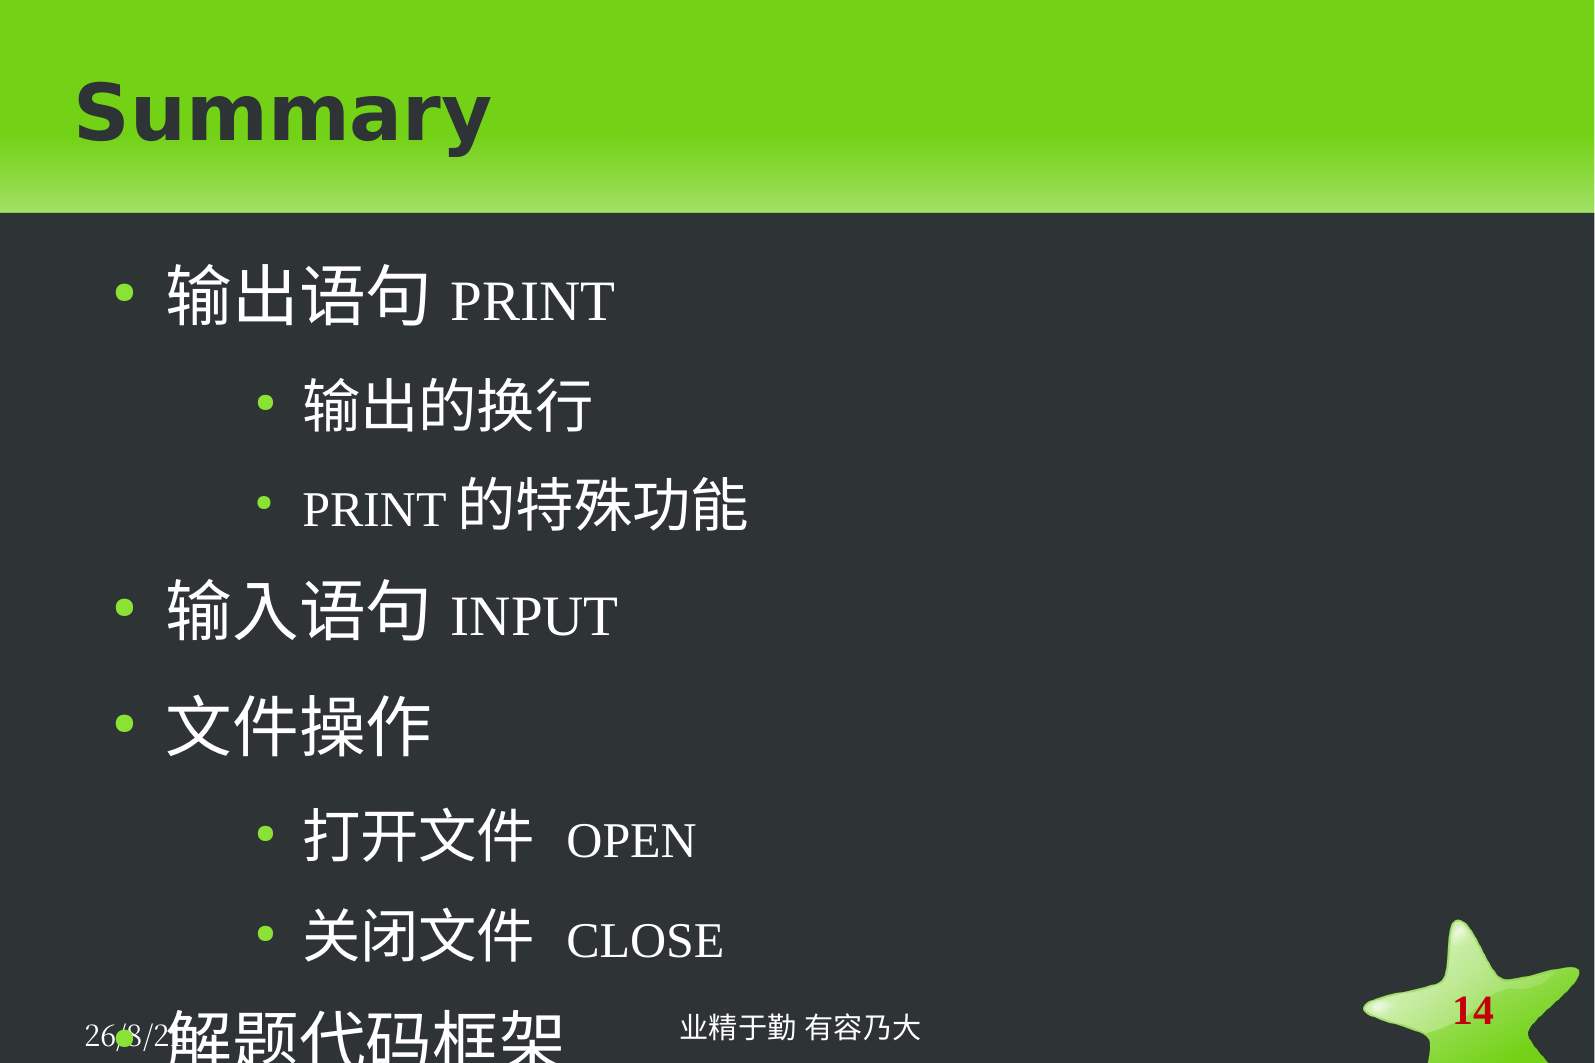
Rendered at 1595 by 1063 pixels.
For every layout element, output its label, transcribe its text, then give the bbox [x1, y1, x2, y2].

picture [186, 1042, 192, 1050]
picture [535, 1054, 545, 1063]
picture [449, 1037, 458, 1063]
list 输出语句PRINT 输出的换行 PRINT的特殊功能 输入语句INPUT 文件操作 打开文件 OPEN 关闭文件 CLOSE 解题代码框架 [79, 248, 1515, 990]
picture [175, 1054, 192, 1063]
picture [176, 1042, 182, 1050]
picture [377, 1039, 385, 1058]
picture [519, 1053, 530, 1063]
picture [186, 1031, 192, 1038]
picture [0, 0, 1595, 1063]
picture [177, 1020, 186, 1027]
title Summary [74, 25, 1510, 203]
